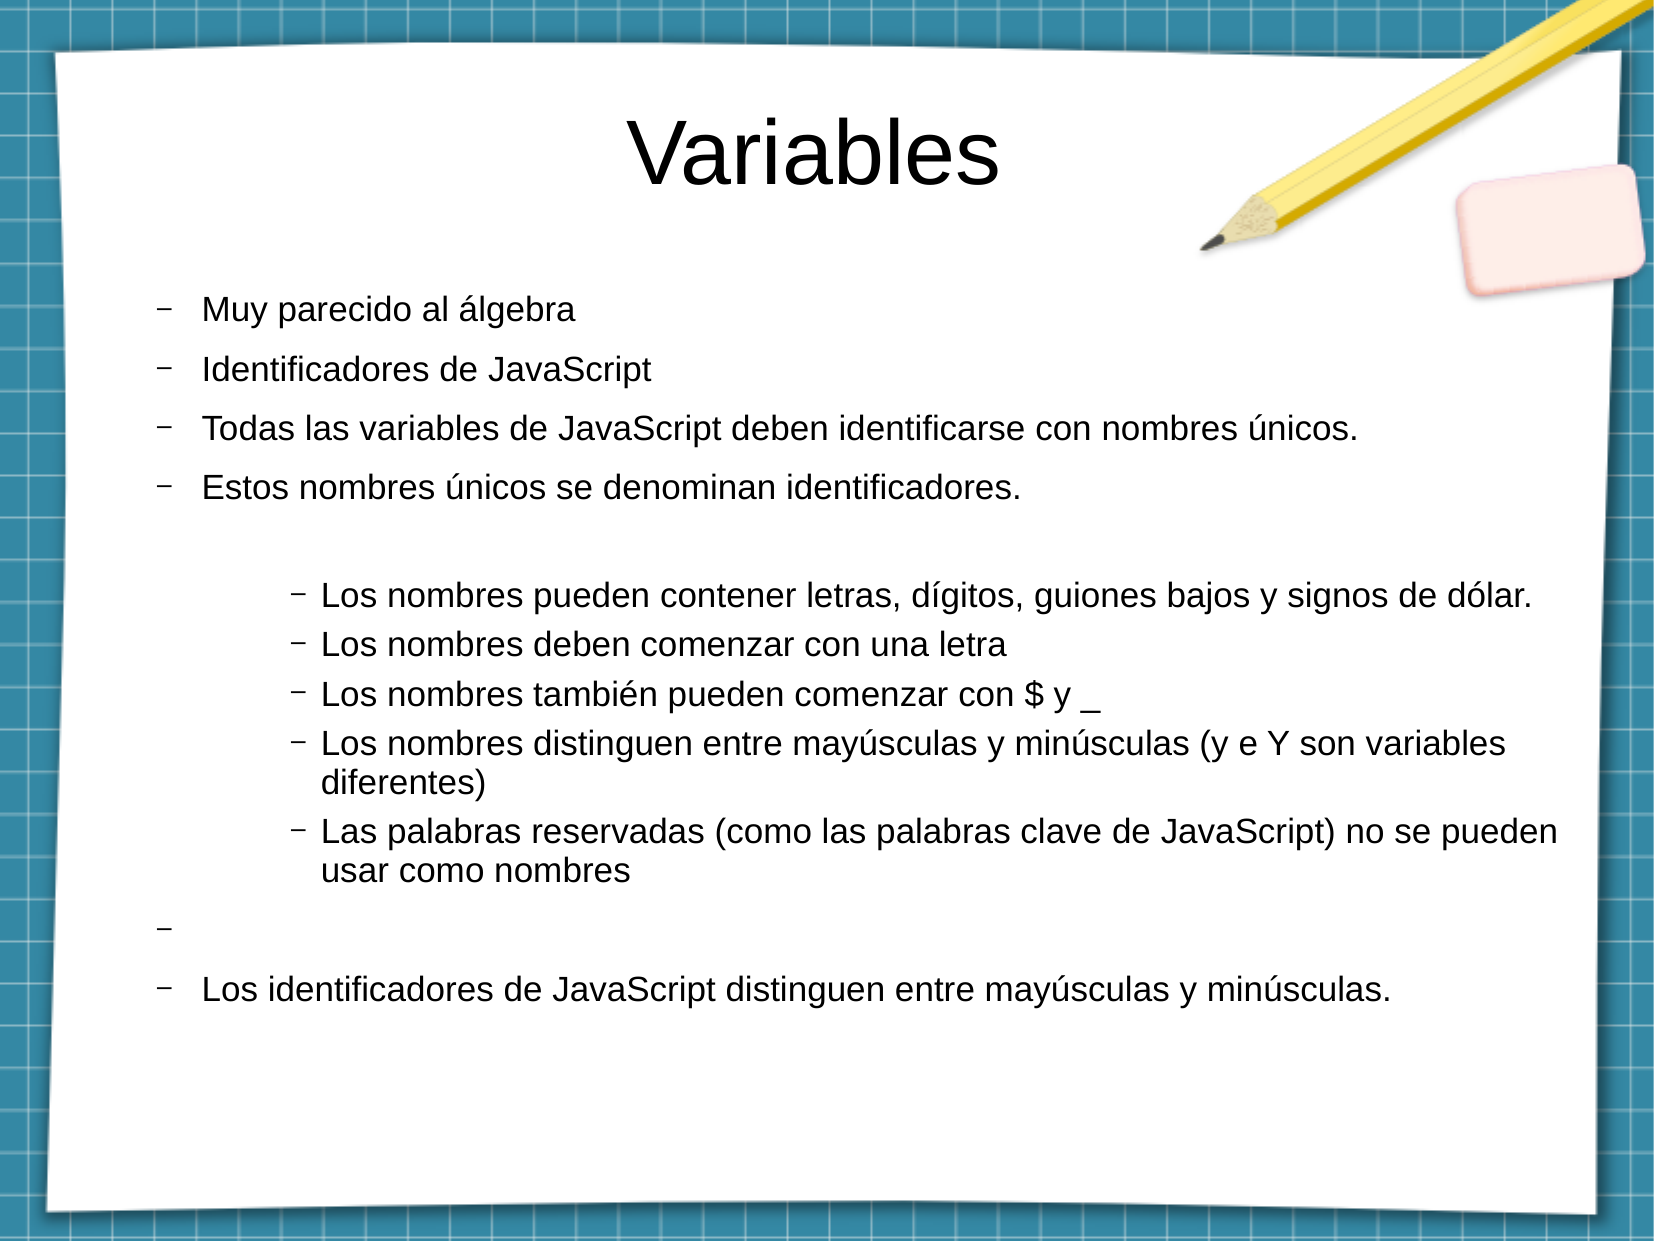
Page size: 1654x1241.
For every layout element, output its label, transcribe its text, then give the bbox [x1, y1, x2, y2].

title Variables [82, 49, 1571, 257]
picture [0, 0, 1654, 1241]
list Muy parecido al álgebra Identificadores de JavaScript Todas las variables de JavaScript deben identificarse con nombres únicos. Estos nombres únicos se denominan identificadores. Los nombres pueden contener letras, dígitos, guiones bajos y signos de dólar. Los nombres deben comenzar con una letra Los nombres también pueden comenzar con $ y _ Los nombres distinguen entre mayúsculas y minúsculas (y e Y son variables diferentes) Las palabras reservadas (como las palabras clave de JavaScript) no se pueden usar como nombres Los identificadores de JavaScript distinguen entre mayúsculas y minúsculas. [82, 290, 1571, 1010]
